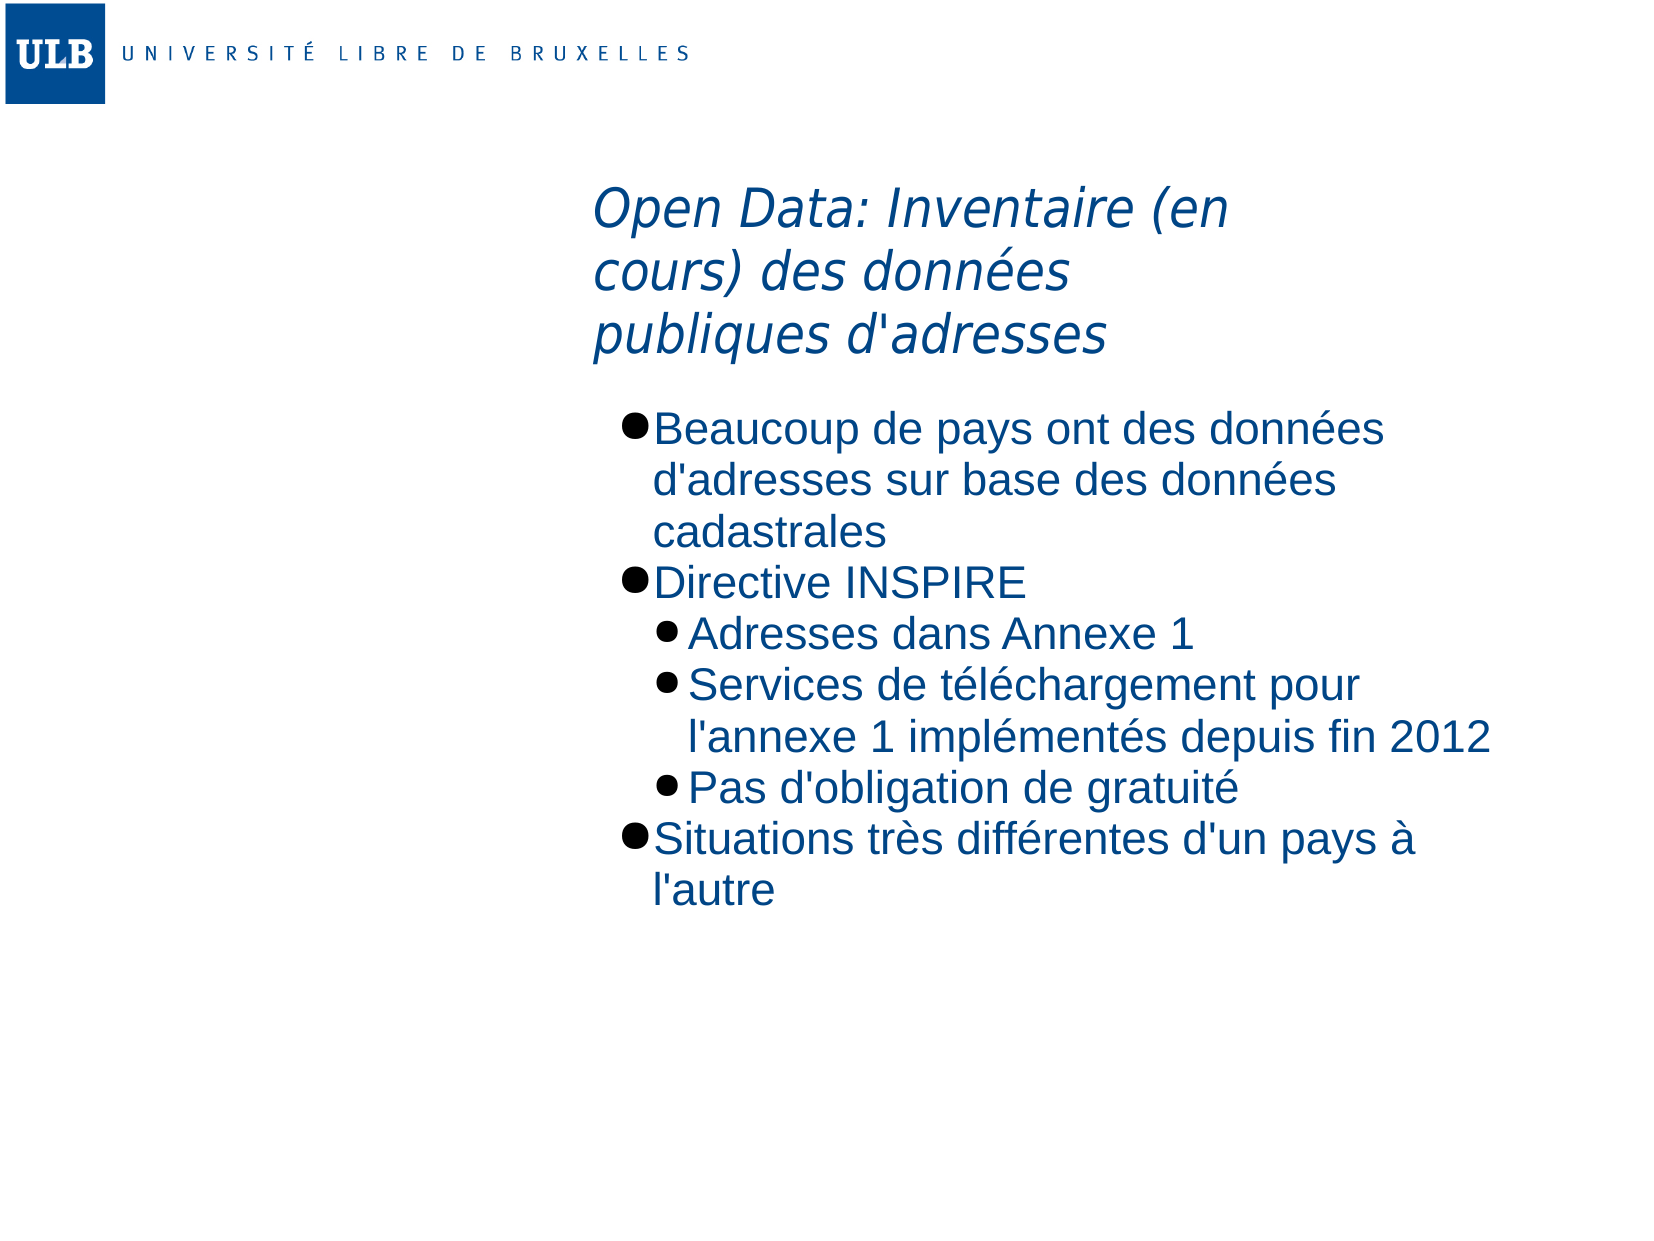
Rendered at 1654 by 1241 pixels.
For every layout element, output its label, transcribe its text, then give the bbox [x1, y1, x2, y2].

text_box Open Data: Inventaire (en cours) des données publiques d'adresses [578, 170, 1264, 375]
picture [0, 0, 700, 107]
text_box Beaucoup de pays ont des données d'adresses sur base des données cadastrales Directive INSPIRE Adresses dans Annexe 1 Services de téléchargement pour l'annexe 1 implémentés depuis fin 2012 Pas d'obligation de gratuité Situations très différentes d'un pays à l'autre [602, 395, 1548, 924]
